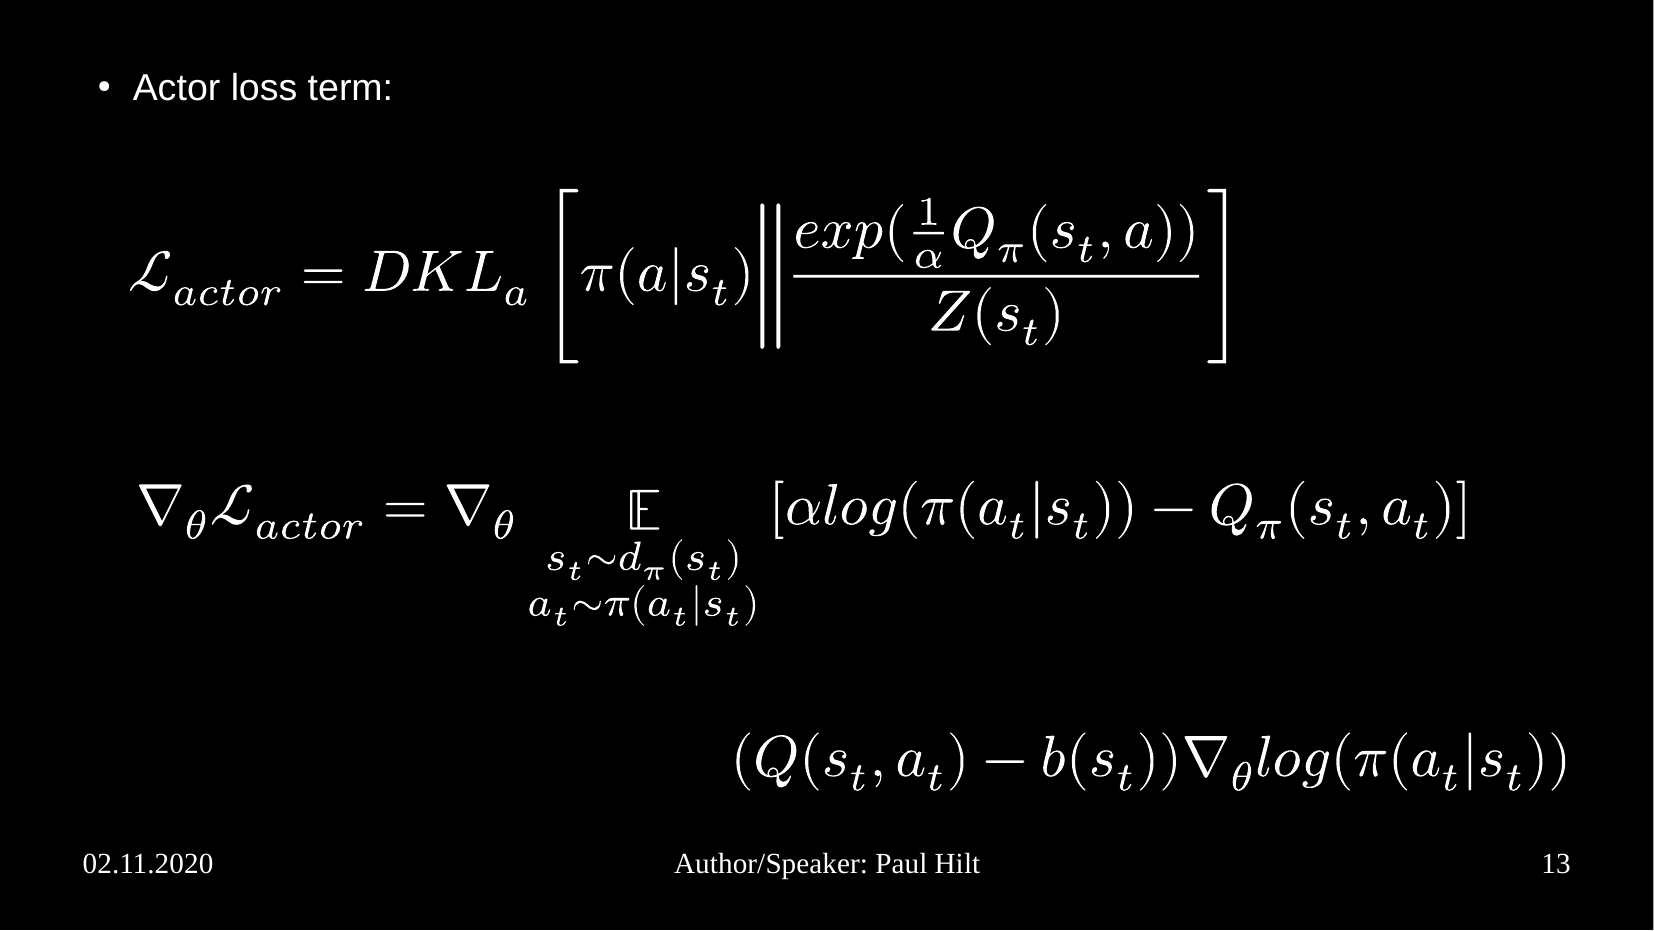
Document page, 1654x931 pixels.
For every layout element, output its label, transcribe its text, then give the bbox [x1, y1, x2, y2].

text_box Actor loss term: [82, 59, 839, 116]
text_box [733, 732, 1566, 791]
text_box [138, 480, 1465, 626]
text_box [129, 188, 1227, 364]
